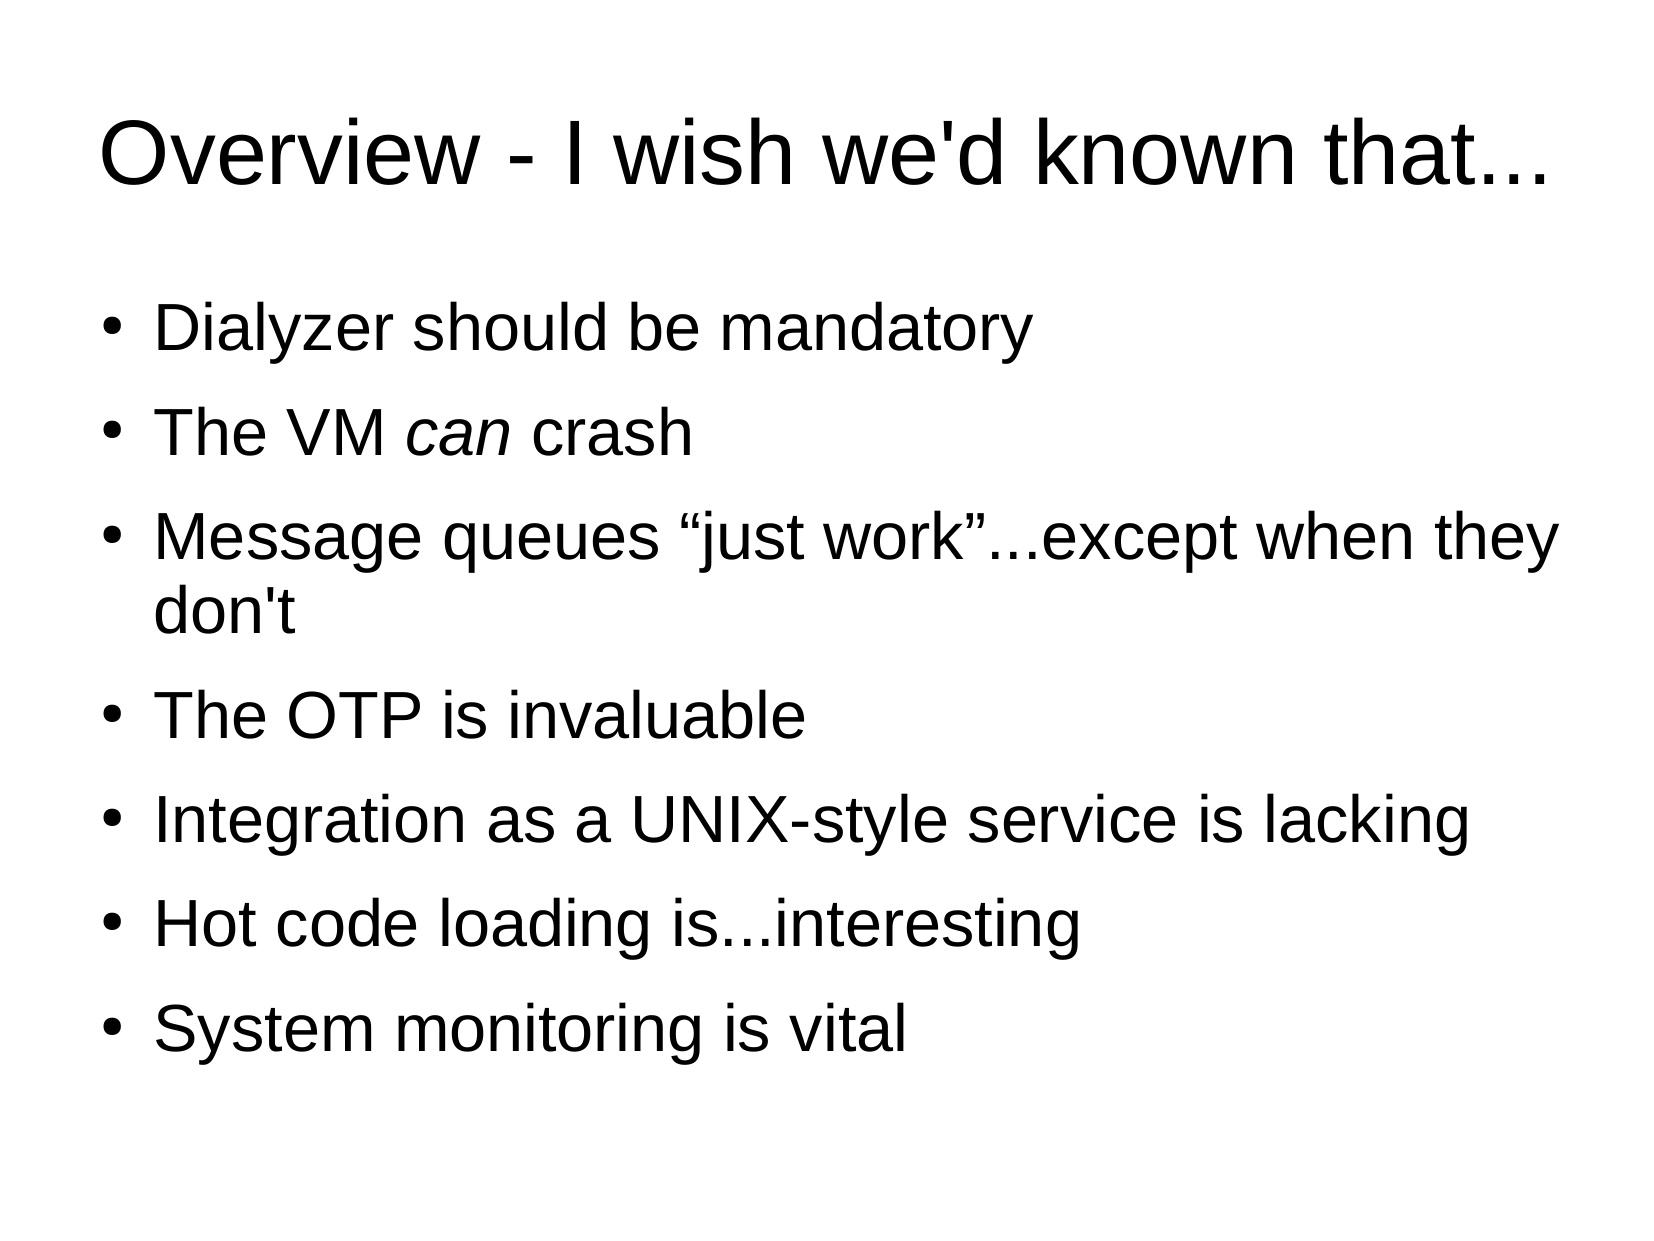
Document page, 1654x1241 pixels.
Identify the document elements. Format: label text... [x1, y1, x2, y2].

title Overview - I wish we'd known that... [82, 56, 1571, 250]
list Dialyzer should be mandatory The VM can crash Message queues “just work”...except when they don't The OTP is invaluable Integration as a UNIX-style service is lacking Hot code loading is...interesting System monitoring is vital [82, 290, 1571, 1109]
